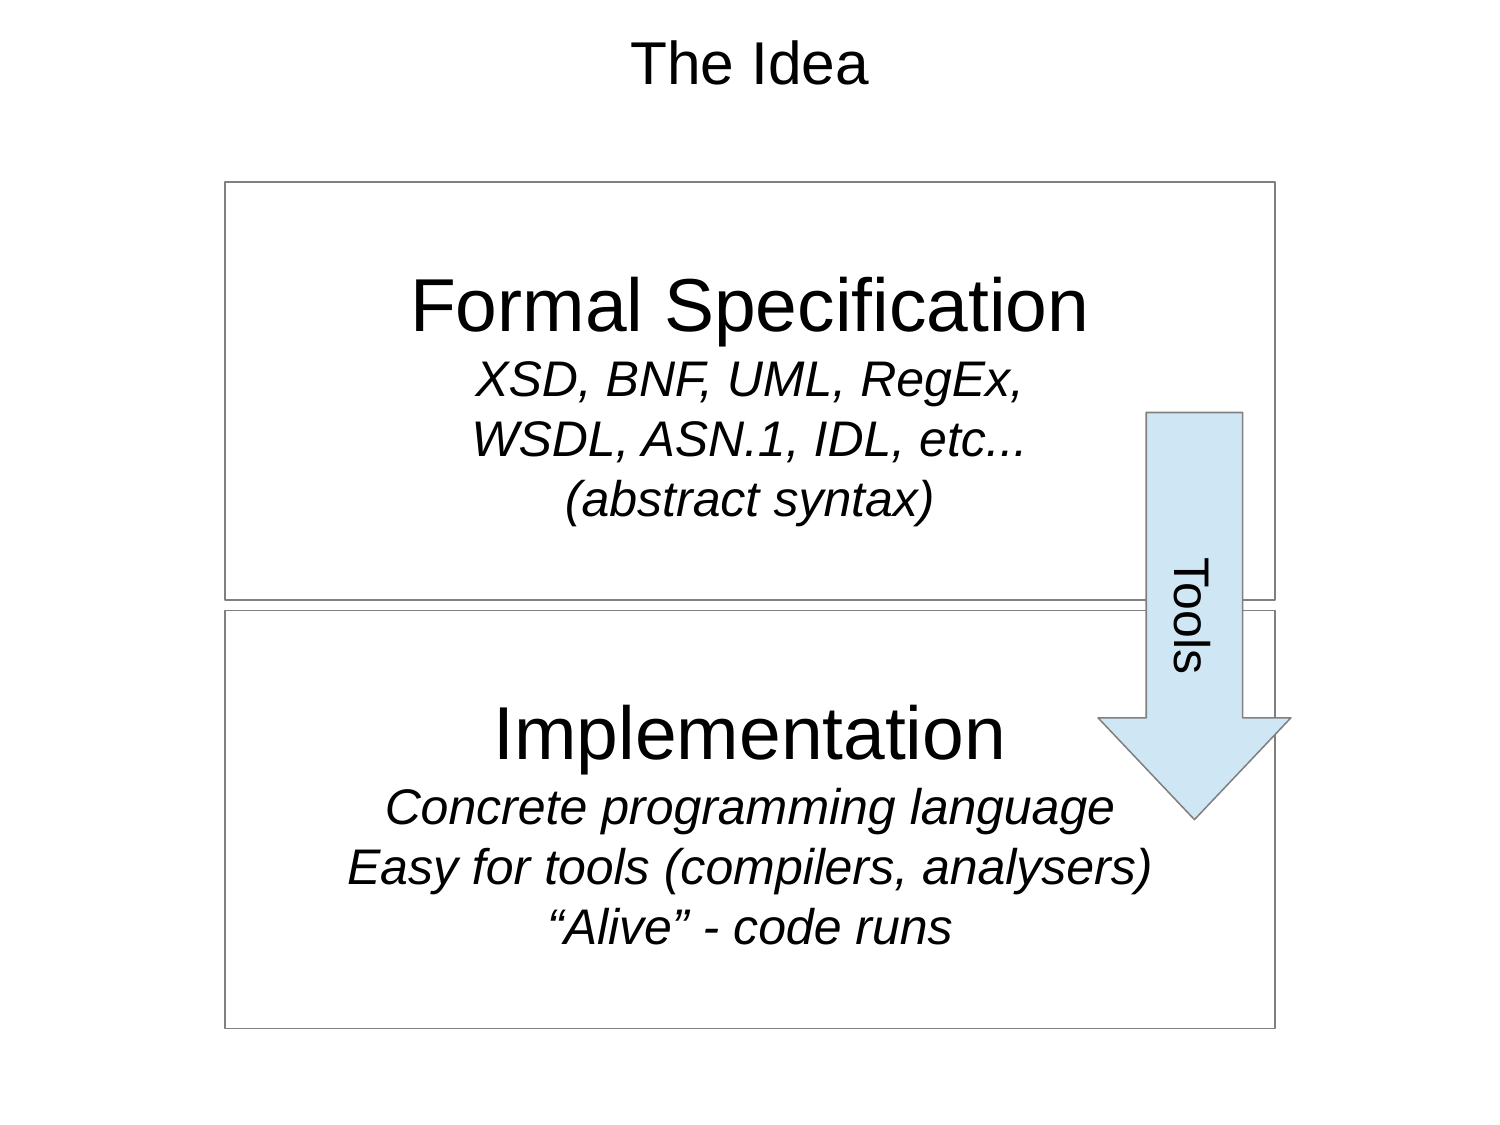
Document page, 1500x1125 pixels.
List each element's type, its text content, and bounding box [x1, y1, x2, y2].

text_box Formal Specification XSD, BNF, UML, RegEx, WSDL, ASN.1, IDL, etc... (abstract syntax) [225, 182, 1275, 600]
text_box Tools [1098, 412, 1292, 820]
text_box The Idea [630, 7, 870, 113]
text_box Implementation Concrete programming language Easy for tools (compilers, analysers) “Alive” - code runs [225, 610, 1275, 1029]
